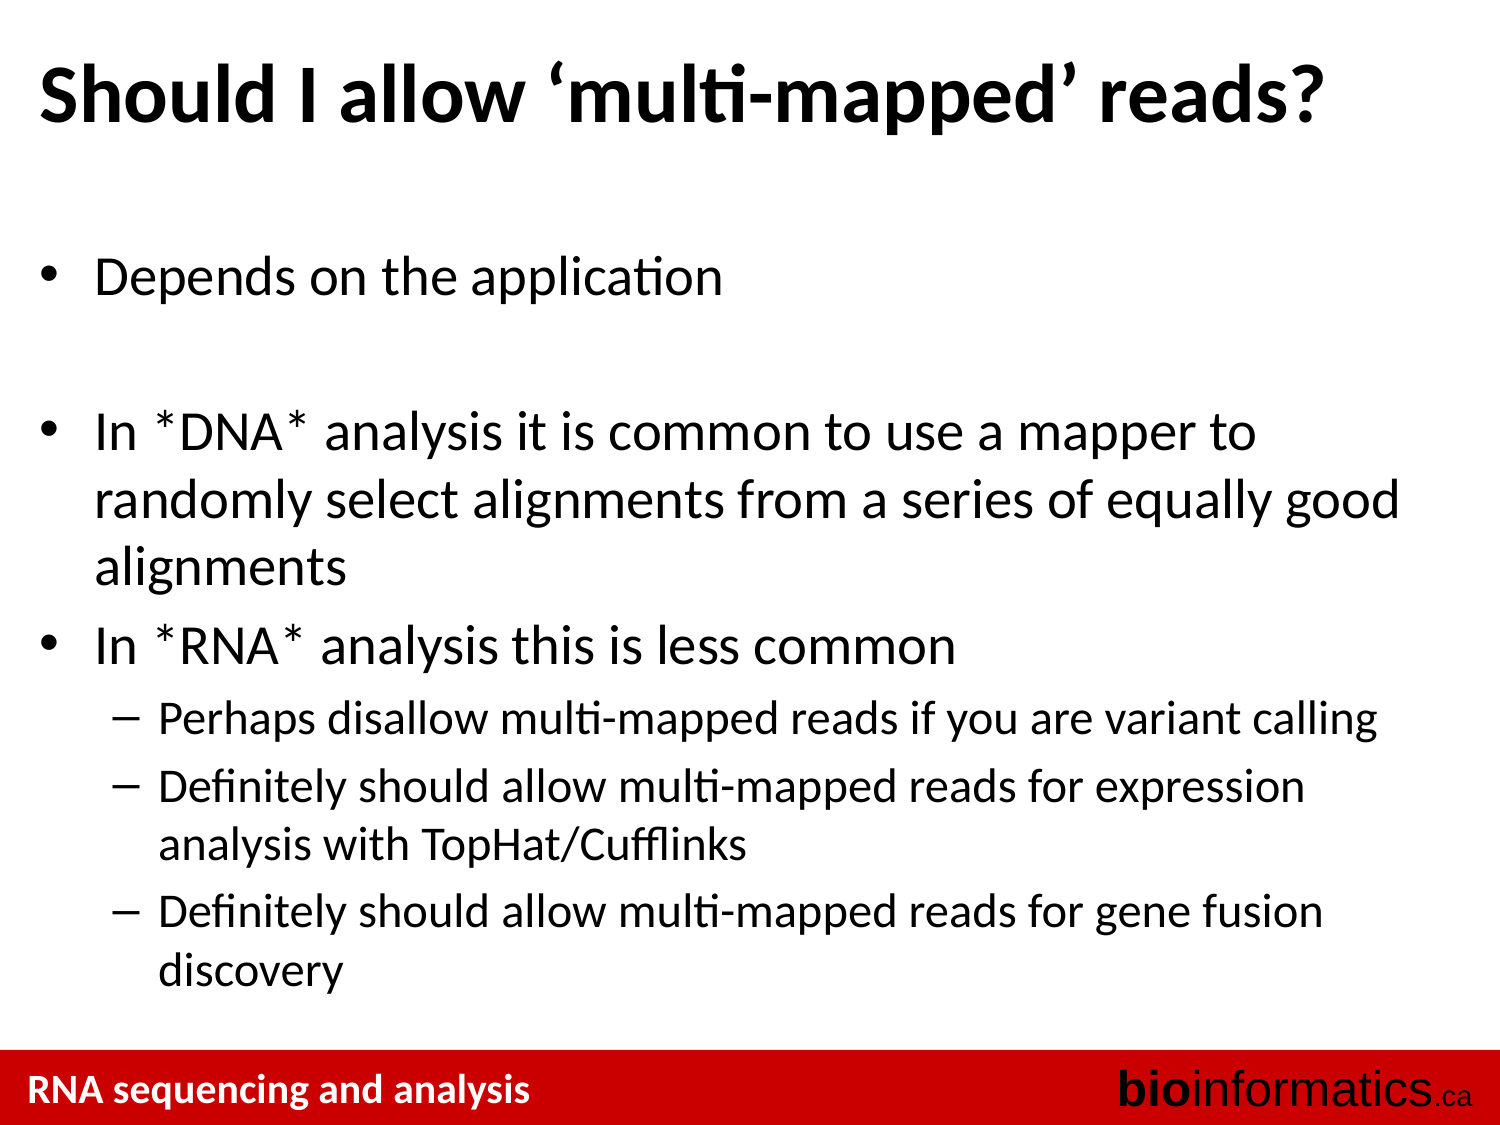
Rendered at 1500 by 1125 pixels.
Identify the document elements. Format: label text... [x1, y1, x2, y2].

list Depends on the application In *DNA* analysis it is common to use a mapper to randomly select alignments from a series of equally good alignments In *RNA* analysis this is less common Perhaps disallow multi-mapped reads if you are variant calling Definitely should allow multi-mapped reads for expression analysis with TopHat/Cufflinks Definitely should allow multi-mapped reads for gene fusion discovery [24, 231, 1475, 1007]
title Should I allow ‘multi-mapped’ reads? [24, 0, 1475, 184]
